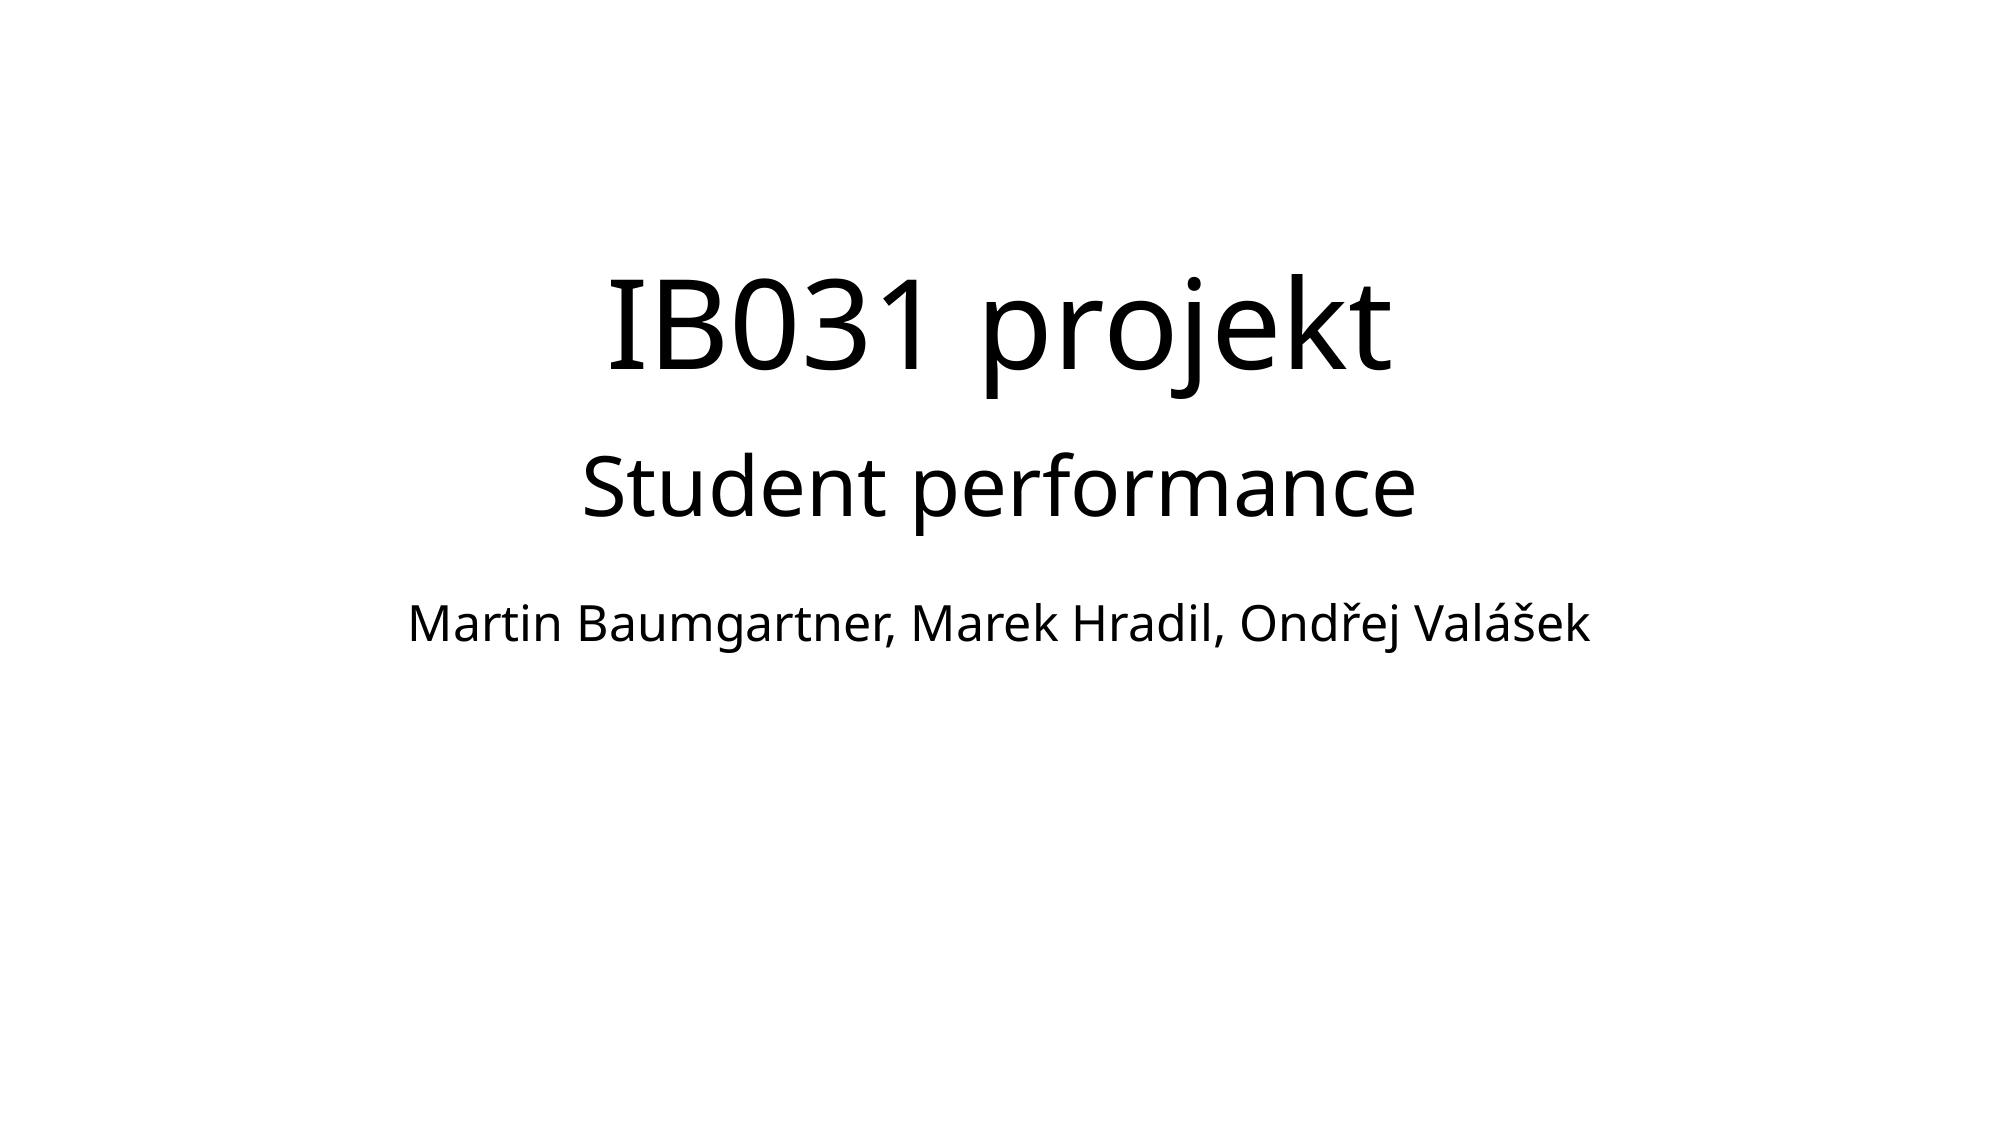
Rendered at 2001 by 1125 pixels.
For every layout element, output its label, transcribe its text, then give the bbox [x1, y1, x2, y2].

text_box Student performance [425, 426, 1575, 543]
subtitle Martin Baumgartner, Marek Hradil, Ondřej Valášek [249, 590, 1750, 863]
title IB031 projekt [249, 184, 1750, 405]
